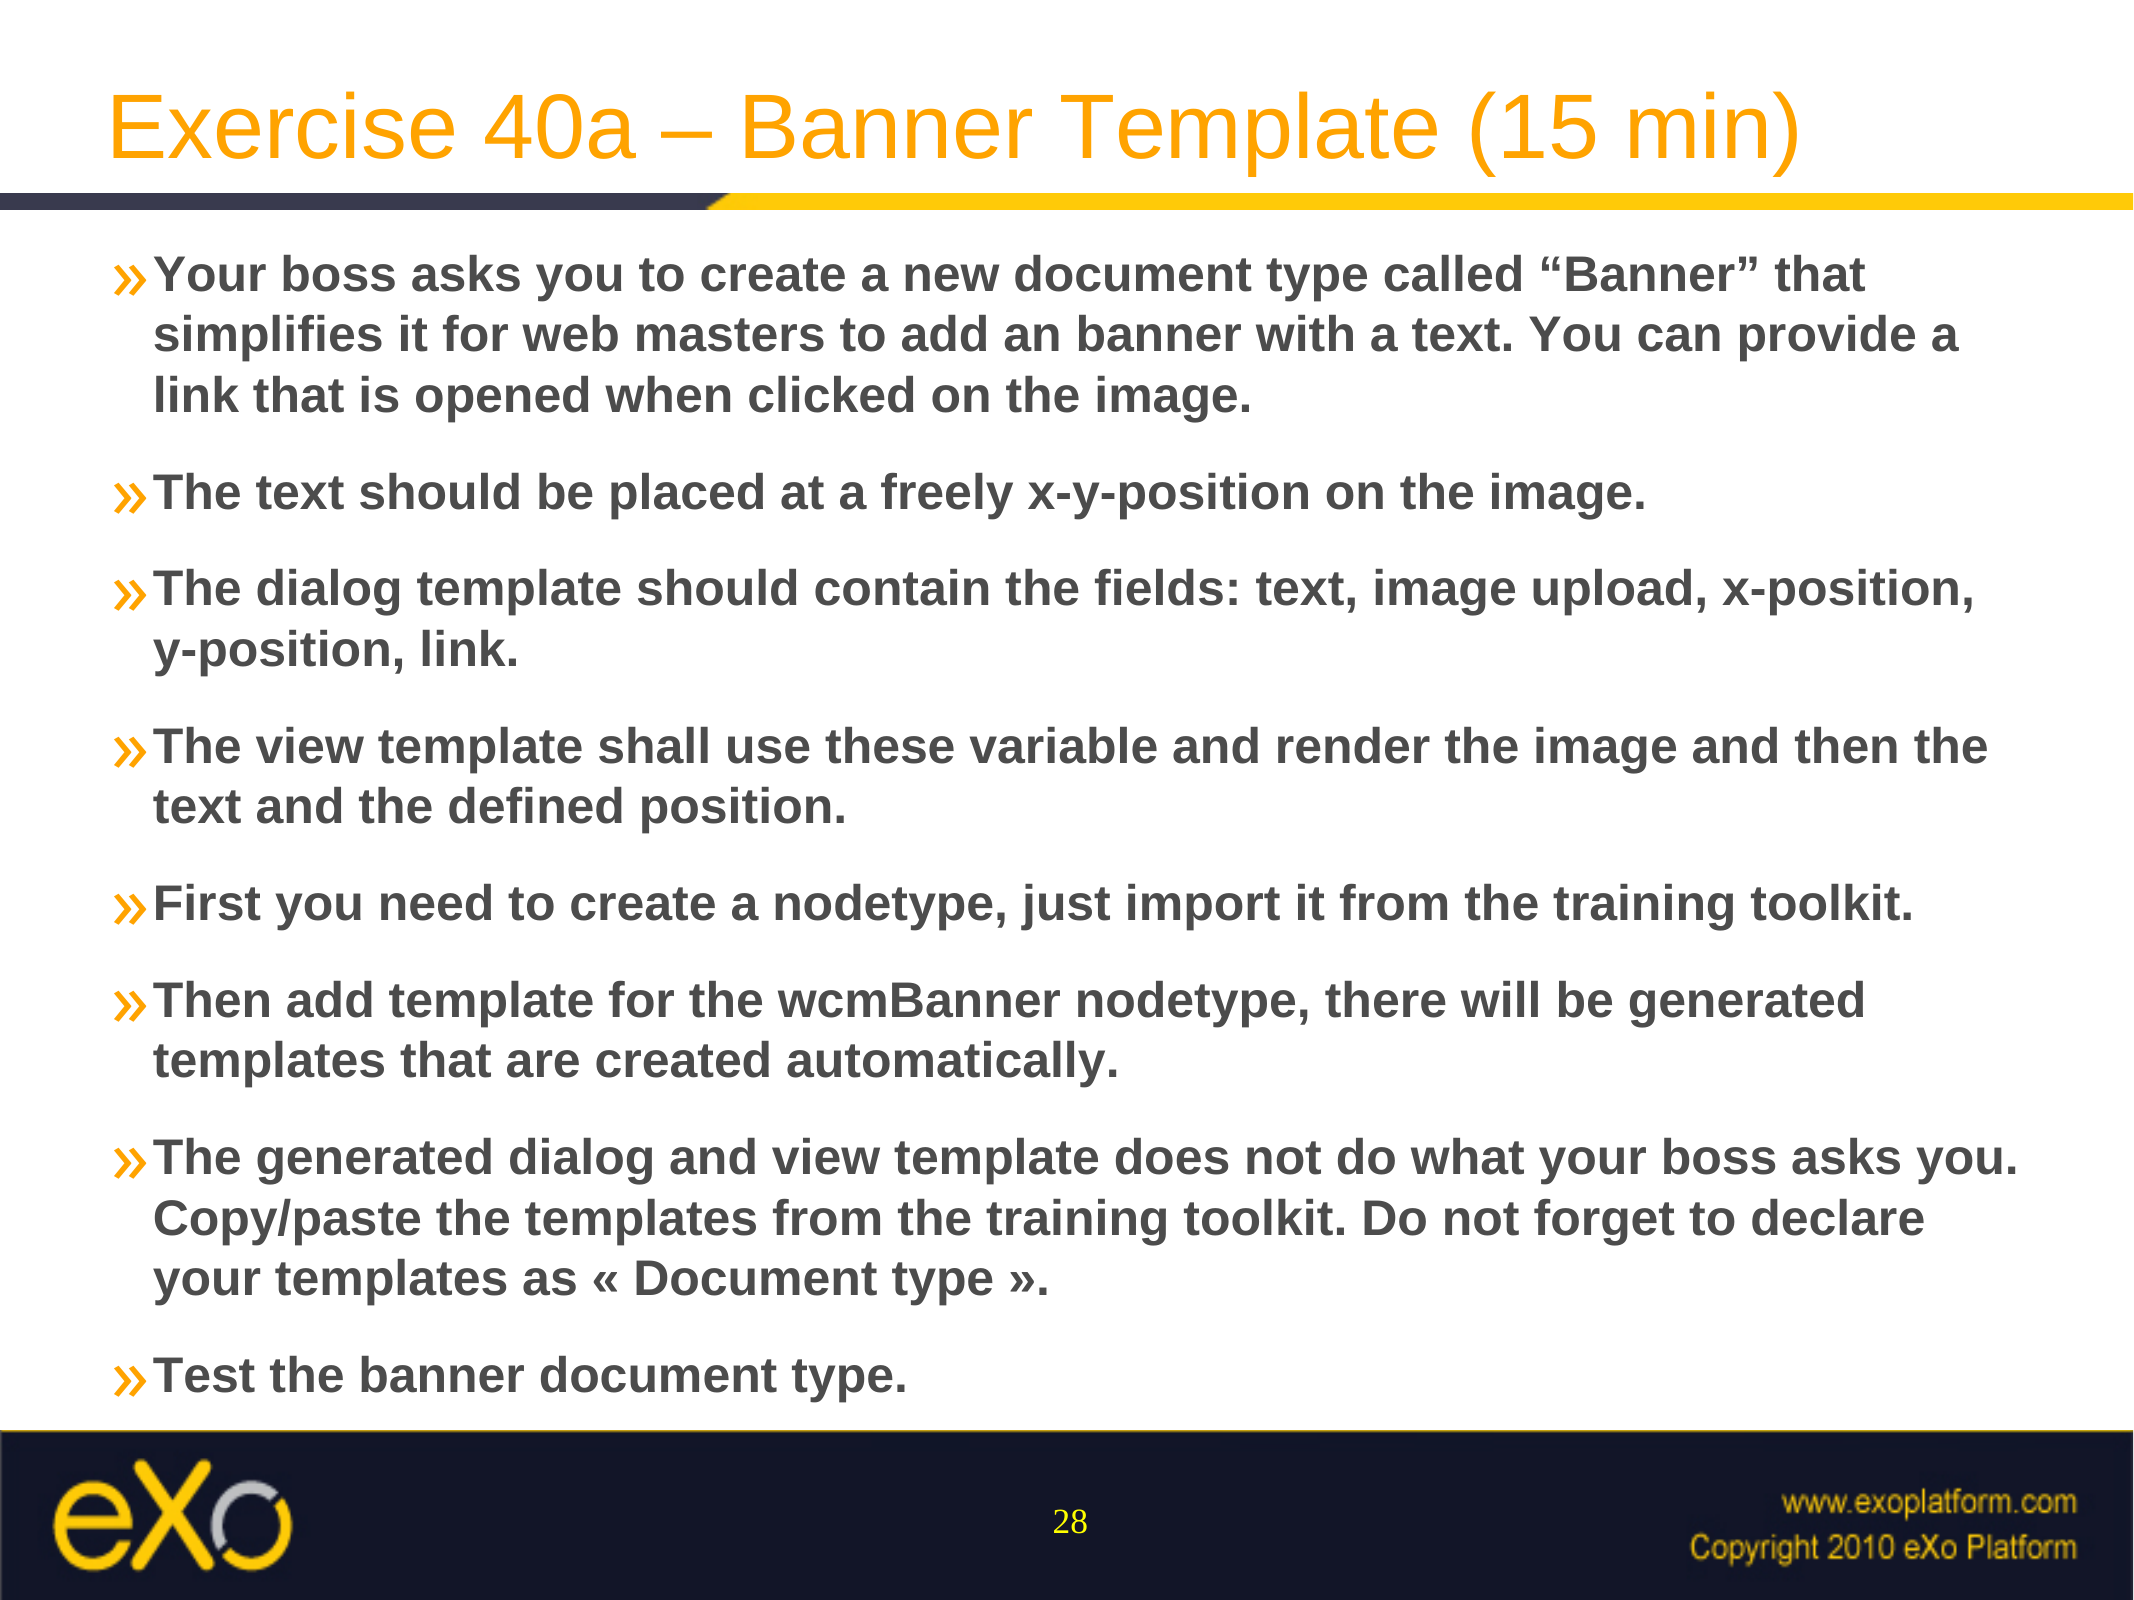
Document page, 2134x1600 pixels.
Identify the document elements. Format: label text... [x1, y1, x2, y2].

text_box Your boss asks you to create a new document type called “Banner” that simplifies it for web masters to add an banner with a text. You can provide a link that is opened when clicked on the image. The text should be placed at a freely x-y-position on the image. The dialog template should contain the fields: text, image upload, x-position, y-position, link. The view template shall use these variable and render the image and then the text and the defined position. First you need to create a nodetype, just import it from the training toolkit. Then add template for the wcmBanner nodetype, there will be generated templates that are created automatically. The generated dialog and view template does not do what your boss asks you. Copy/paste the templates from the training toolkit. Do not forget to declare your templates as « Document type ». Test the banner document type. [110, 240, 2031, 1390]
text_box Exercise 40a – Banner Template (15 min) [106, 63, 2027, 194]
picture [0, 193, 2134, 210]
picture [0, 1430, 2134, 1600]
